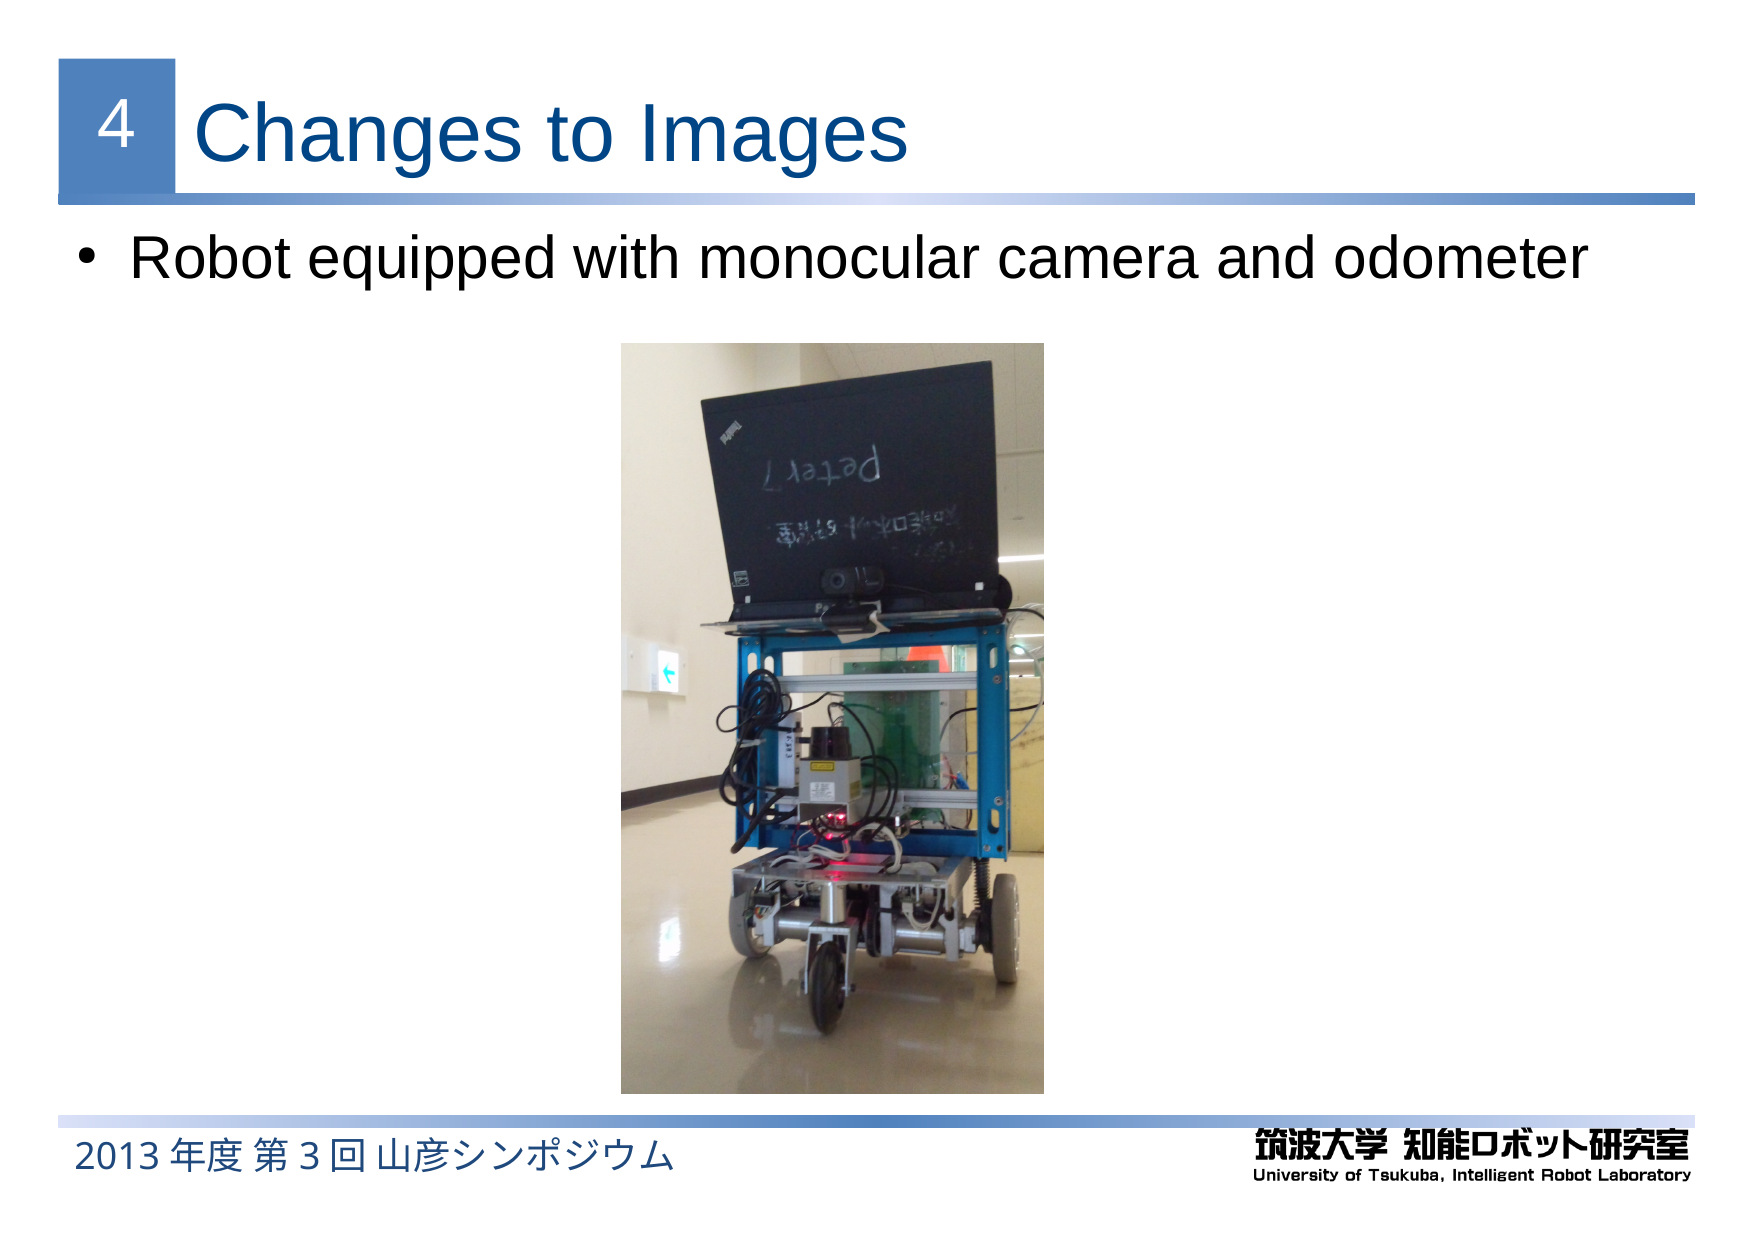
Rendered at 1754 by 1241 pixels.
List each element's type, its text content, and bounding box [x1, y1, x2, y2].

list Robot equipped with monocular camera and odometer [58, 223, 1696, 876]
picture [1252, 1127, 1691, 1182]
title Changes to Images [193, 61, 1651, 205]
picture [621, 343, 1044, 1094]
